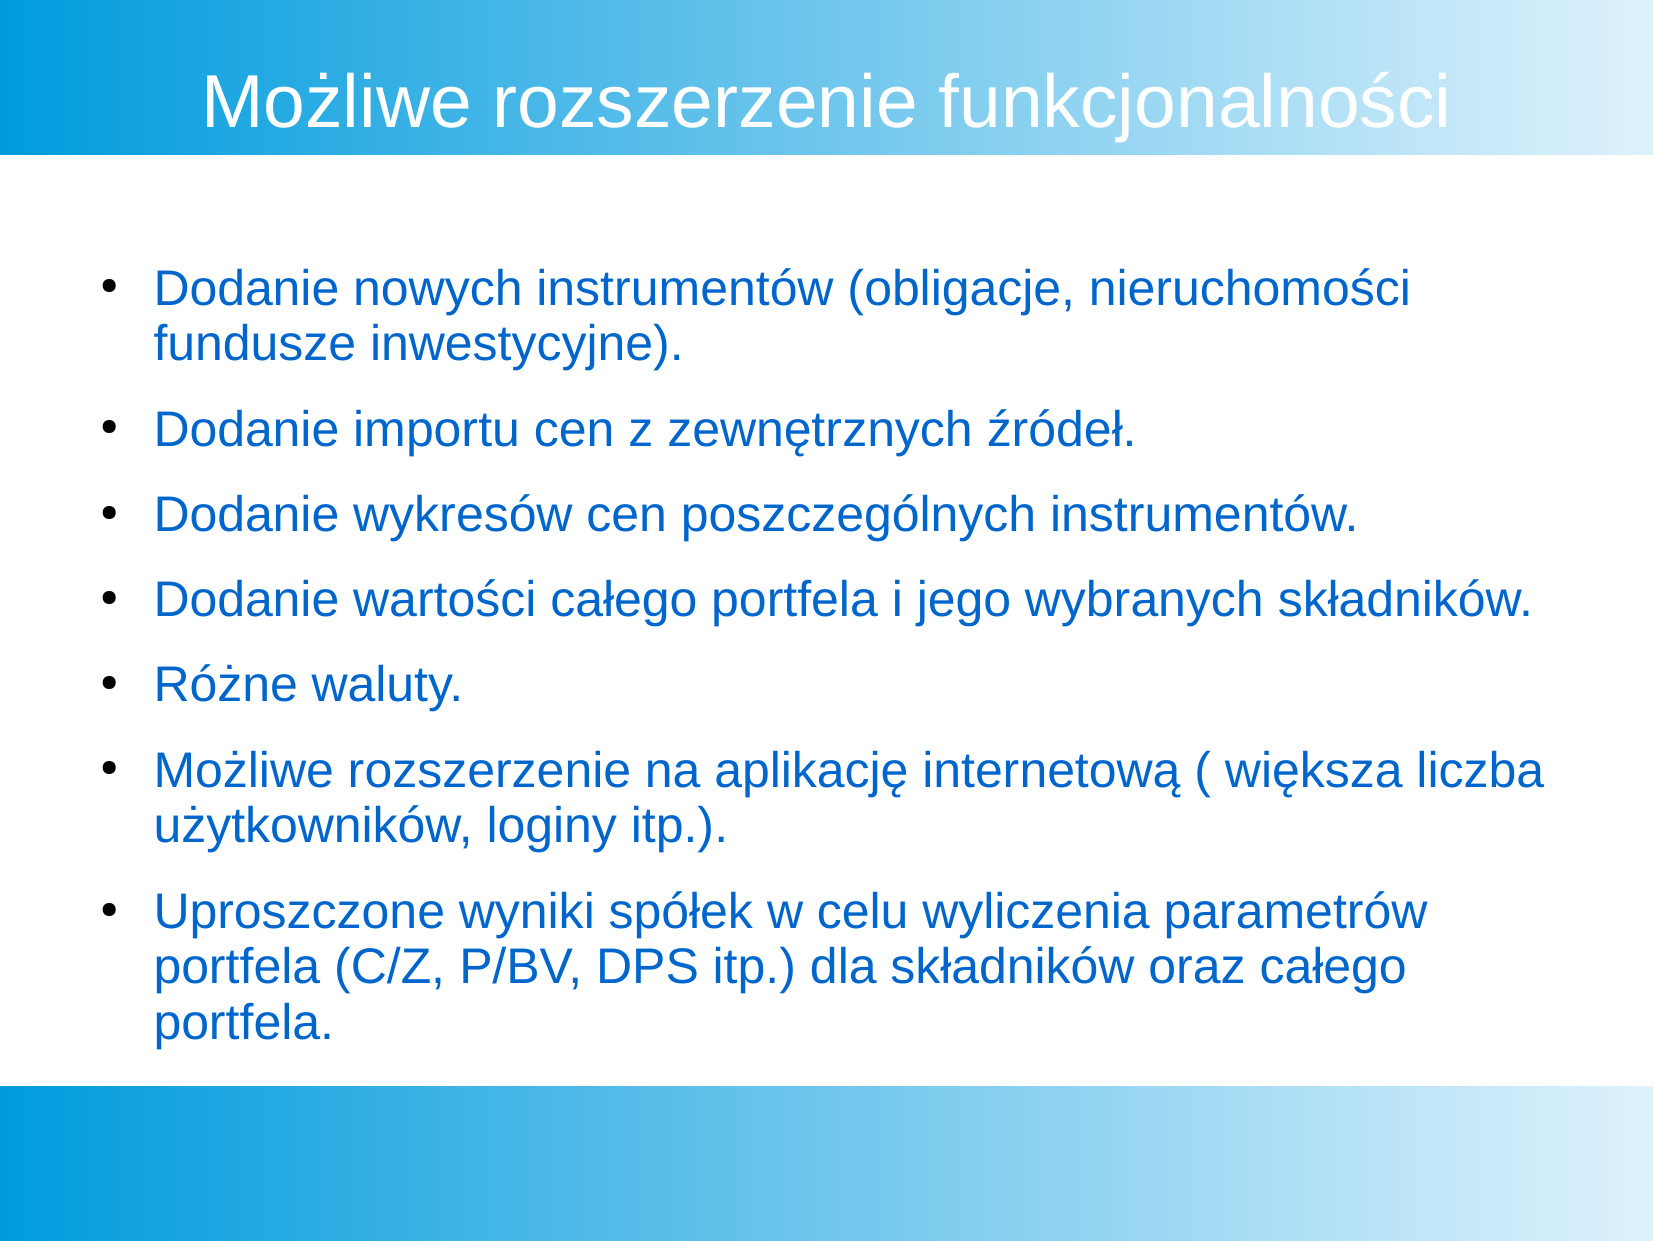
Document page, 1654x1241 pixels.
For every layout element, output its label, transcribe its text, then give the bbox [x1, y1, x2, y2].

title Możliwe rozszerzenie funkcjonalności [82, 49, 1571, 155]
list Dodanie nowych instrumentów (obligacje, nieruchomości fundusze inwestycyjne). Dodanie importu cen z zewnętrznych źródeł. Dodanie wykresów cen poszczególnych instrumentów. Dodanie wartości całego portfela i jego wybranych składników. Różne waluty. Możliwe rozszerzenie na aplikację internetową ( większa liczba użytkowników, loginy itp.). Uproszczone wyniki spółek w celu wyliczenia parametrów portfela (C/Z, P/BV, DPS itp.) dla składników oraz całego portfela. [82, 259, 1571, 980]
